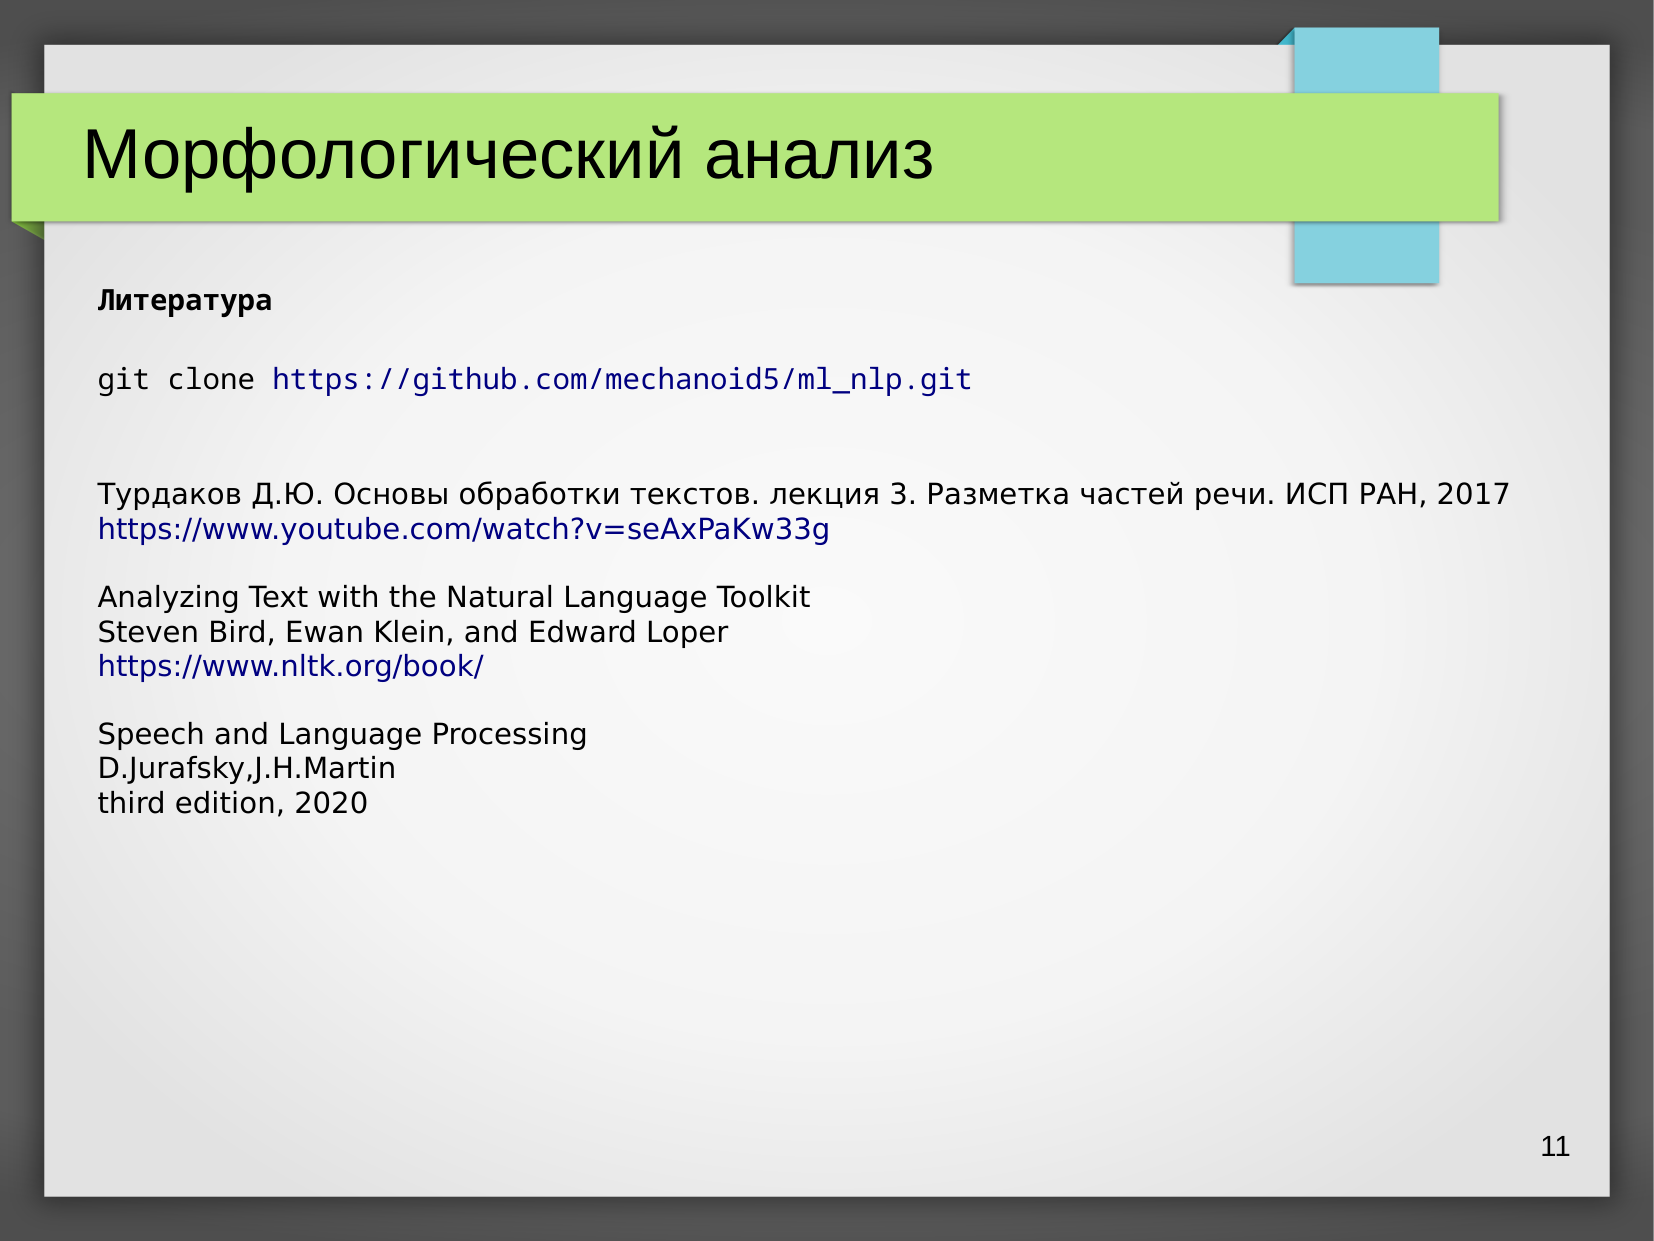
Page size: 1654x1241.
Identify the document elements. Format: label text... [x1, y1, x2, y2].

picture [0, 0, 1654, 1241]
text_box Литература git clone https://github.com/mechanoid5/ml_nlp.git Турдаков Д.Ю. Основы обработки текстов. лекция 3. Разметка частей речи. ИСП РАН, 2017 https://www.youtube.com/watch?v=seAxPaKw33g Analyzing Text with the Natural Language Toolkit Steven Bird, Ewan Klein, and Edward Loper https://www.nltk.org/book/ Speech and Language Processing D.Jurafsky,J.H.Martin third edition, 2020 [82, 271, 1607, 1075]
title Морфологический анализ [82, 114, 993, 194]
